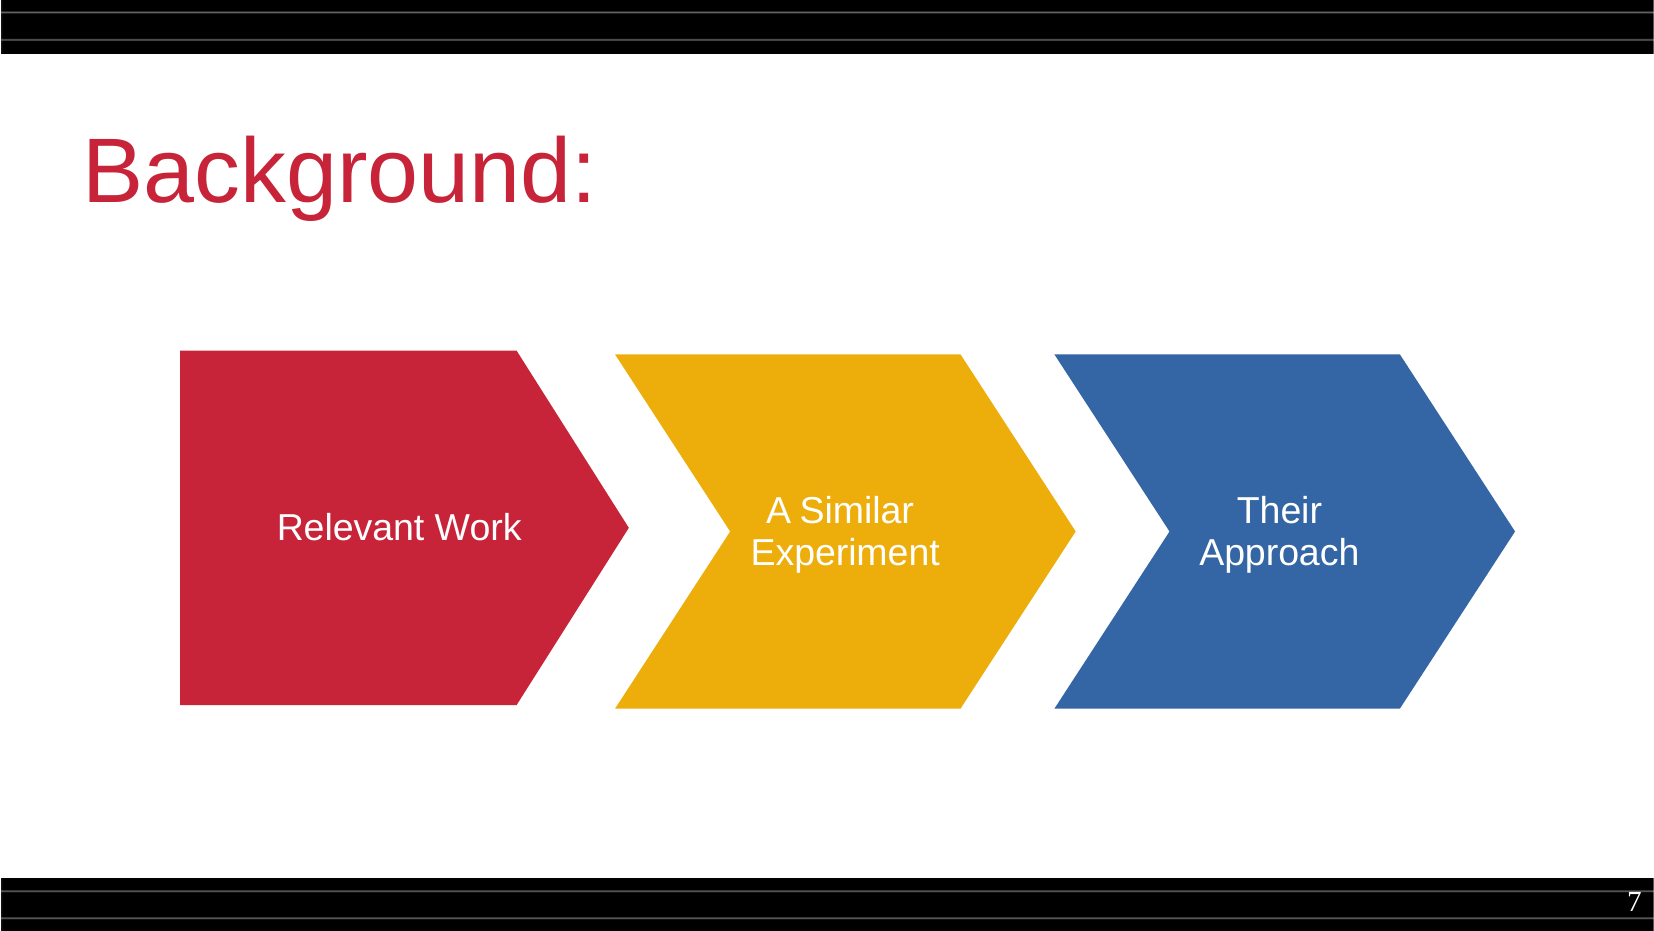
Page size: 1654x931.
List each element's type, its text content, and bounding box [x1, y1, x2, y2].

text_box Relevant Work [180, 350, 629, 706]
title Background: [82, 92, 1571, 249]
text_box A Similar Experiment [615, 354, 1076, 709]
text_box Their Approach [1054, 354, 1516, 709]
picture [1, 878, 1654, 931]
picture [1, 0, 1654, 54]
